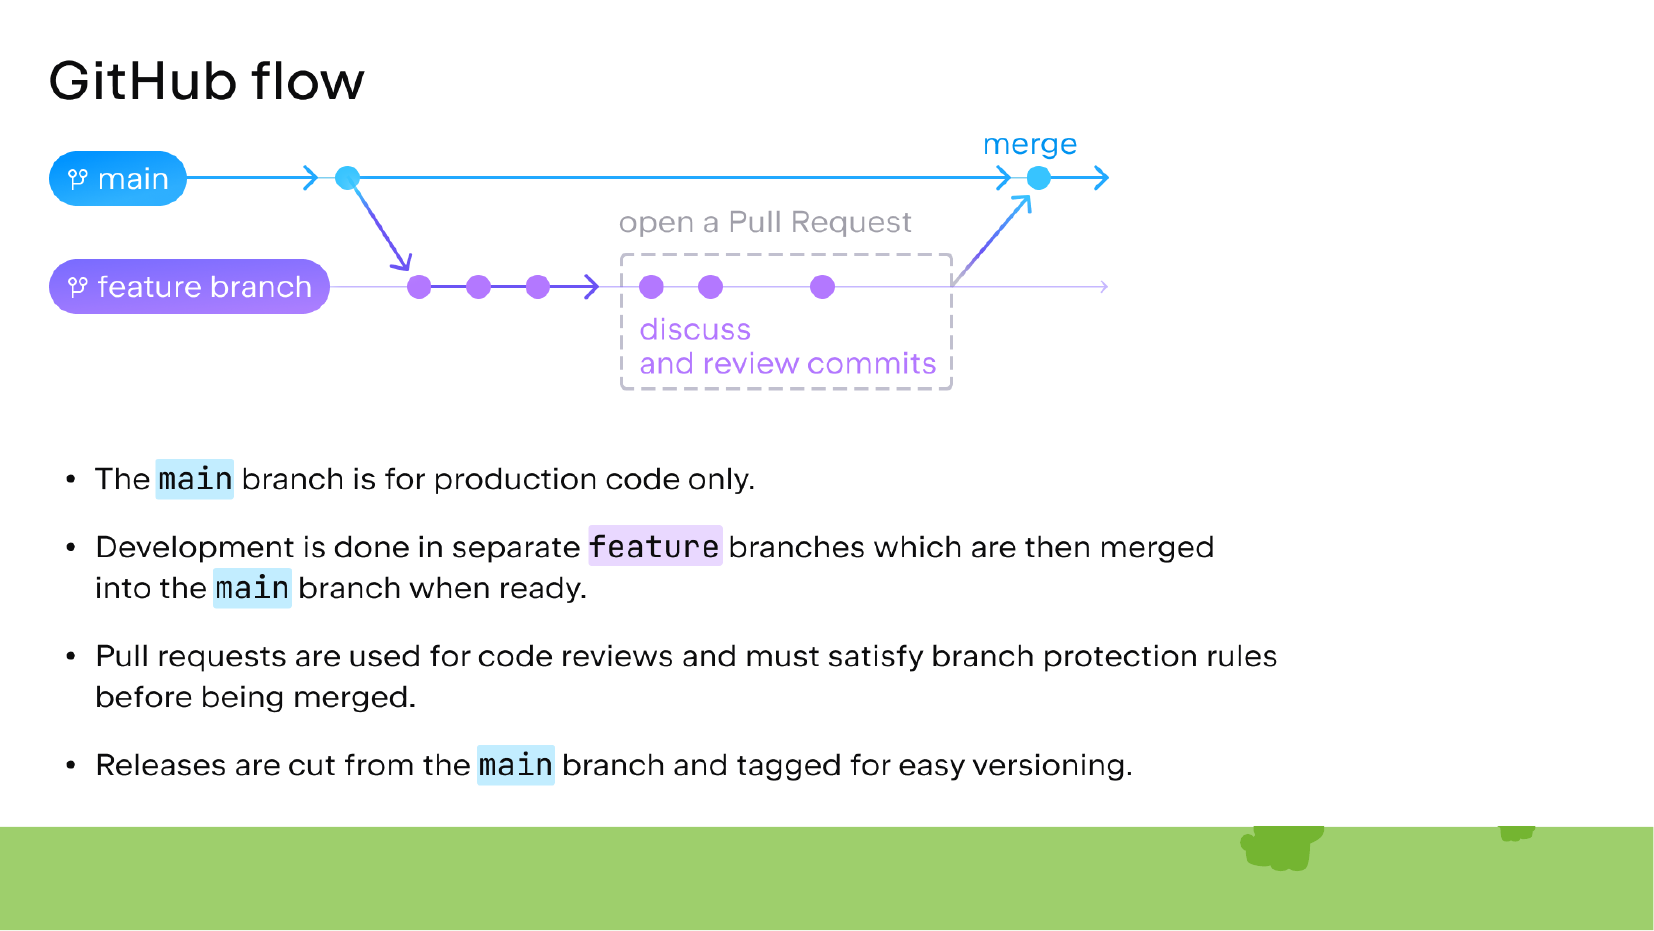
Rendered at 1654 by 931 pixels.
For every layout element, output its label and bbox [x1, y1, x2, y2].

picture [5, 7, 1576, 826]
